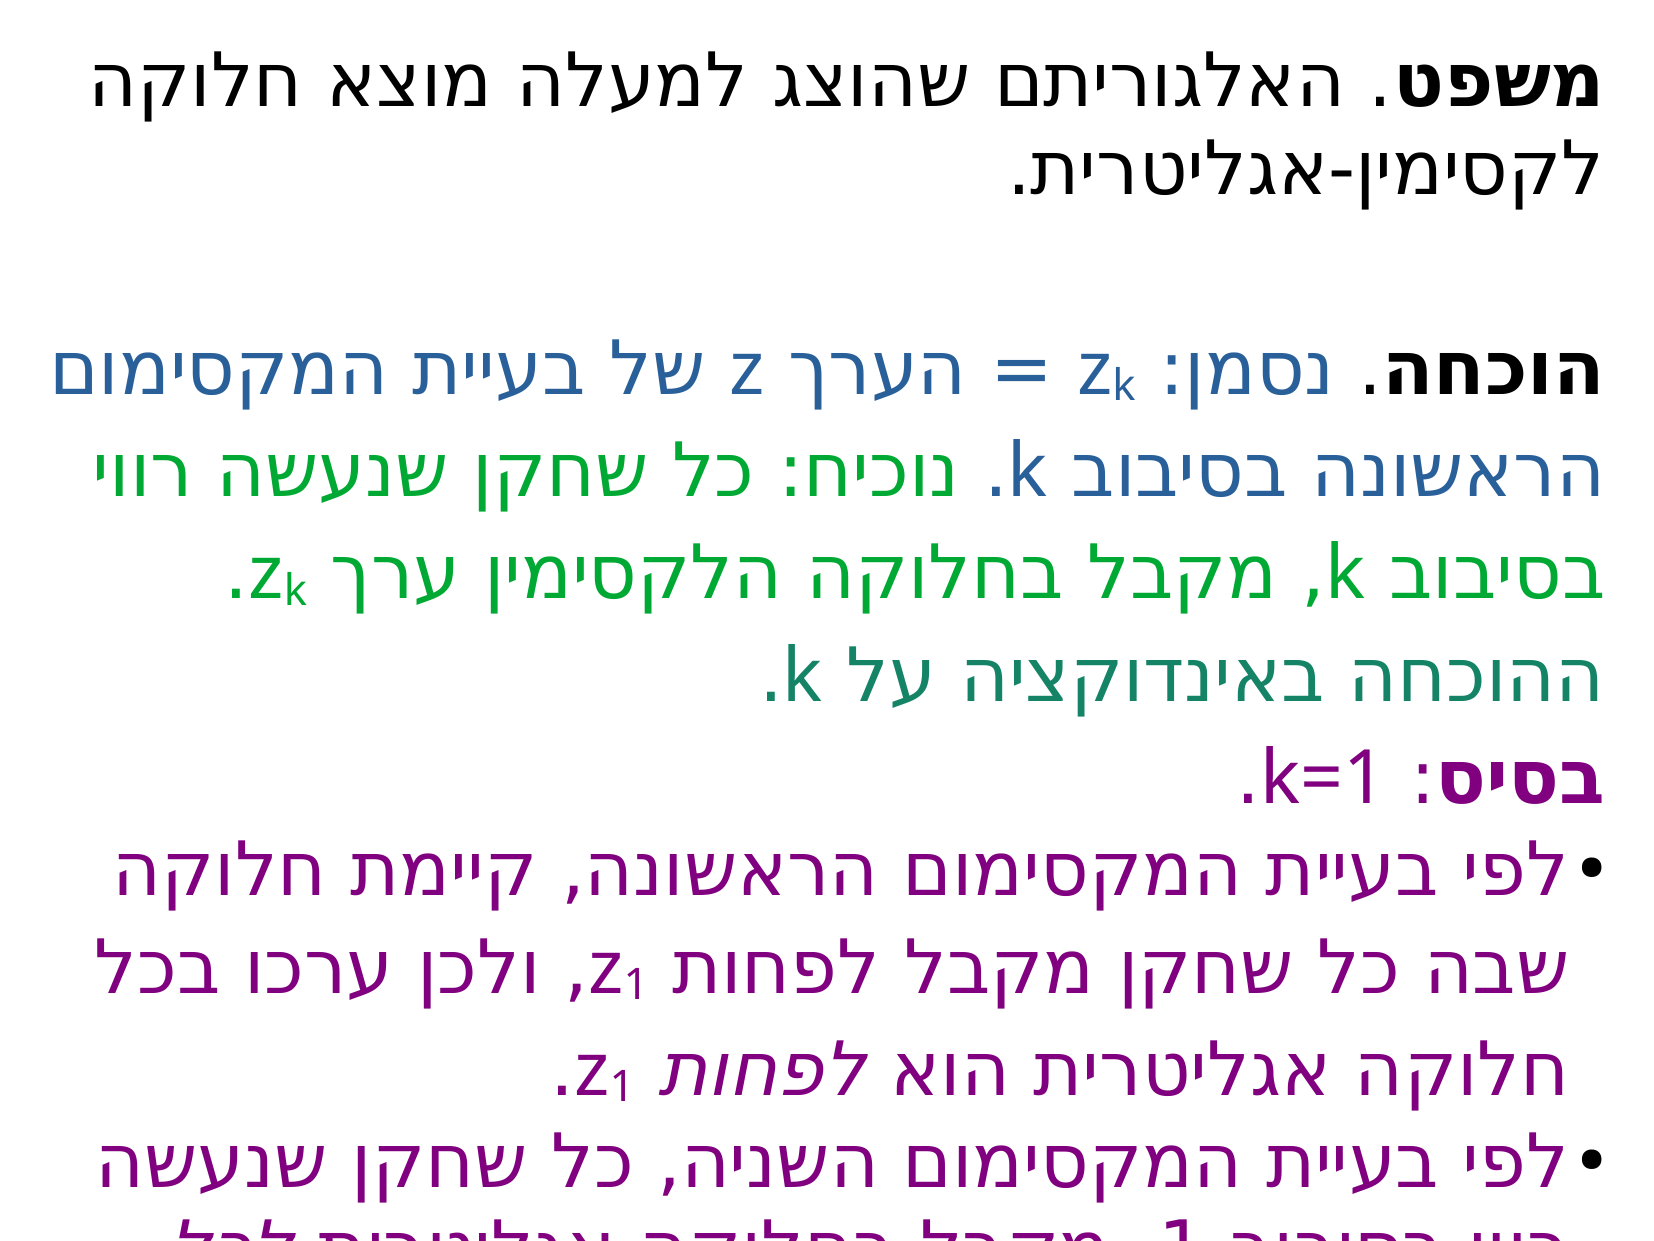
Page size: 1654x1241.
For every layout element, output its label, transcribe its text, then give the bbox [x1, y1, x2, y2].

text_box משפט. האלגוריתם שהוצג למעלה מוצא חלוקה לקסימין-אגליטרית. הוכחה. נסמן: zk = הערך z של בעיית המקסימום הראשונה בסיבוב k. נוכיח: כל שחקן שנעשה רווי בסיבוב k, מקבל בחלוקה הלקסימין ערך zk. ההוכחה באינדוקציה על k. בסיס: k=1. לפי בעיית המקסימום הראשונה, קיימת חלוקה שבה כל שחקן מקבל לפחות z1, ולכן ערכו בכל חלוקה אגליטרית הוא לפחות z1. לפי בעיית המקסימום השניה, כל שחקן שנעשה רווי בסיבוב 1, מקבל בחלוקה אגליטרית לכל היותר z1. לכן, כל שחקן שנעשה רווי בסיבוב 1 מקבל בדיוק z1 [30, 30, 1621, 1204]
